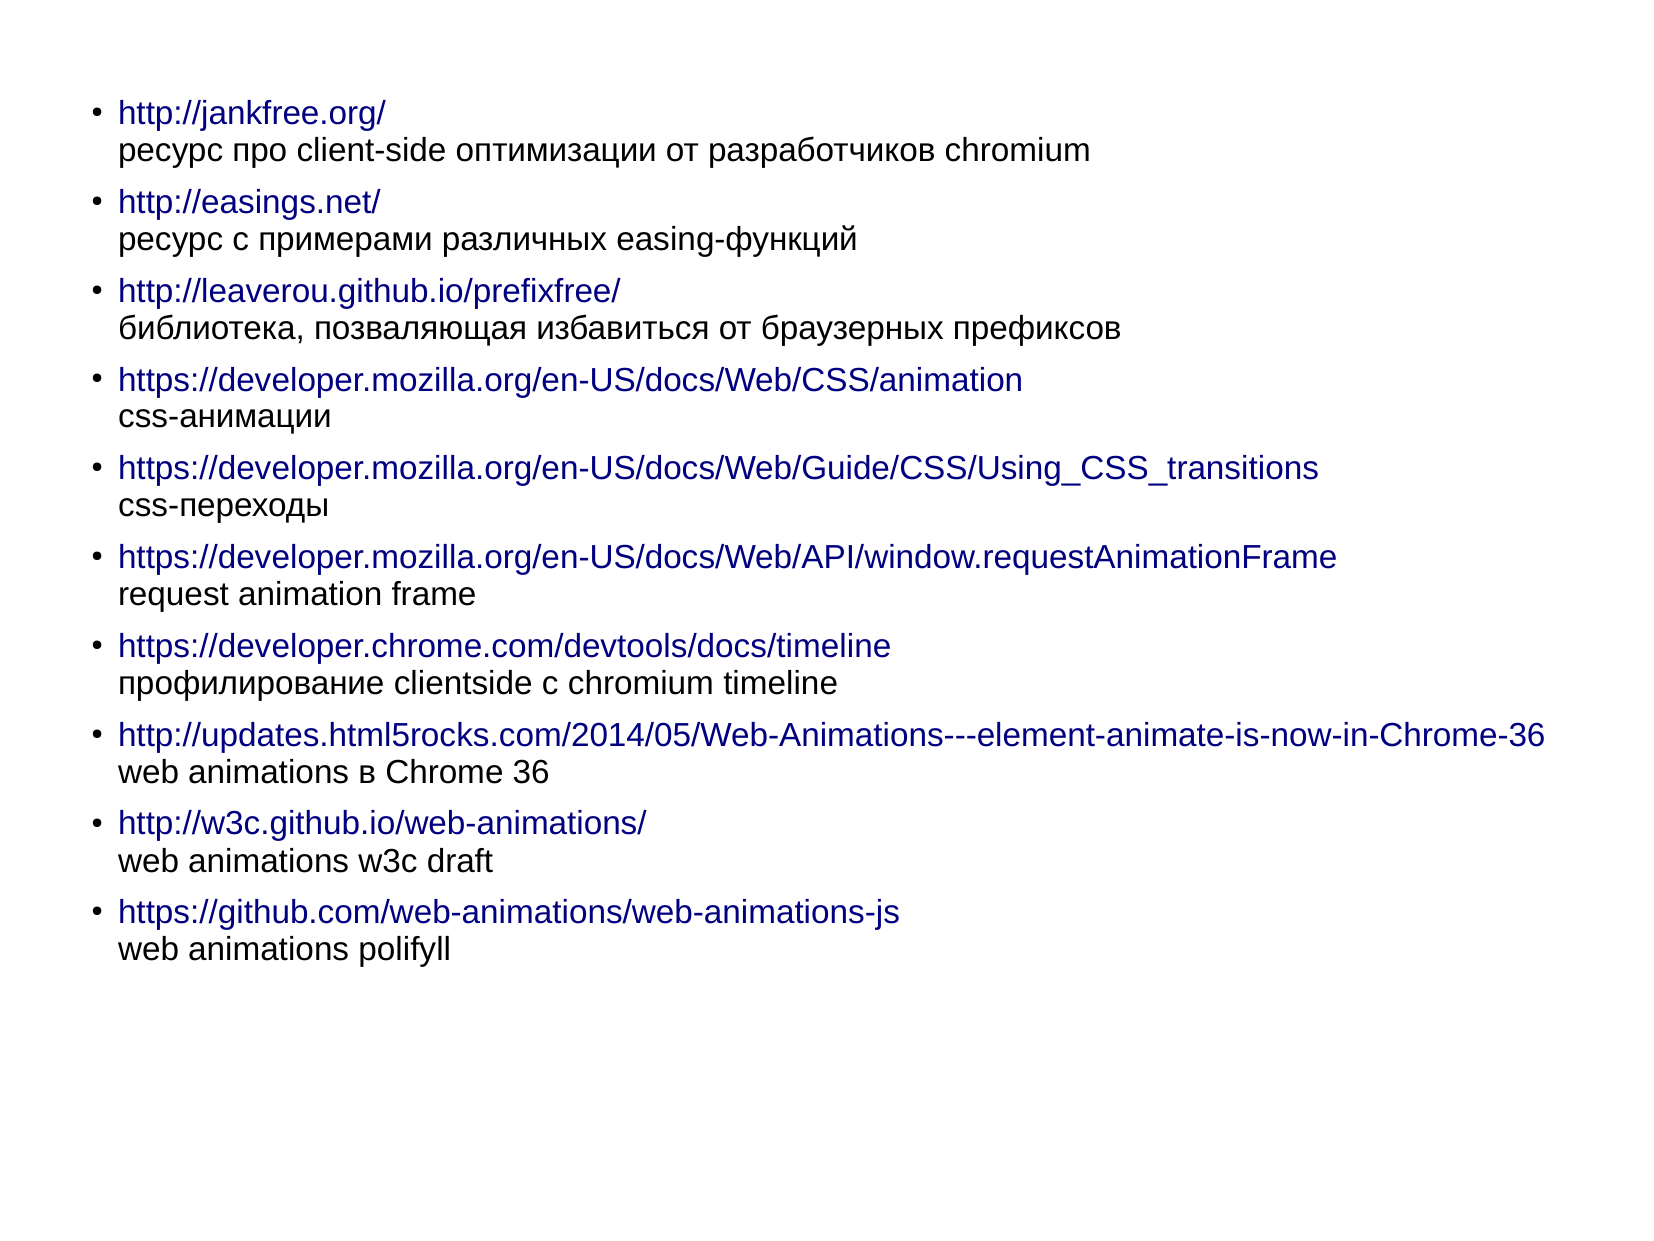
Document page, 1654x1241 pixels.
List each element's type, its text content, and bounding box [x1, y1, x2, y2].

list http://jankfree.org/ ресурс про client-side оптимизации от разработчиков chromium http://easings.net/ ресурс с примерами различных easing-функций http://leaverou.github.io/prefixfree/ библиотека, позваляющая избавиться от браузерных префиксов https://developer.mozilla.org/en-US/docs/Web/CSS/animation css-анимации https://developer.mozilla.org/en-US/docs/Web/Guide/CSS/Using_CSS_transitions css-переходы https://developer.mozilla.org/en-US/docs/Web/API/window.requestAnimationFrame request animation frame https://developer.chrome.com/devtools/docs/timeline профилирование clientside с chromium timeline http://updates.html5rocks.com/2014/05/Web-Animations---element-animate-is-now-in-Chrome-36 web animations в Chrome 36 http://w3c.github.io/web-animations/ web animations w3c draft https://github.com/web-animations/web-animations-js web animations polifyll [82, 94, 1571, 1010]
